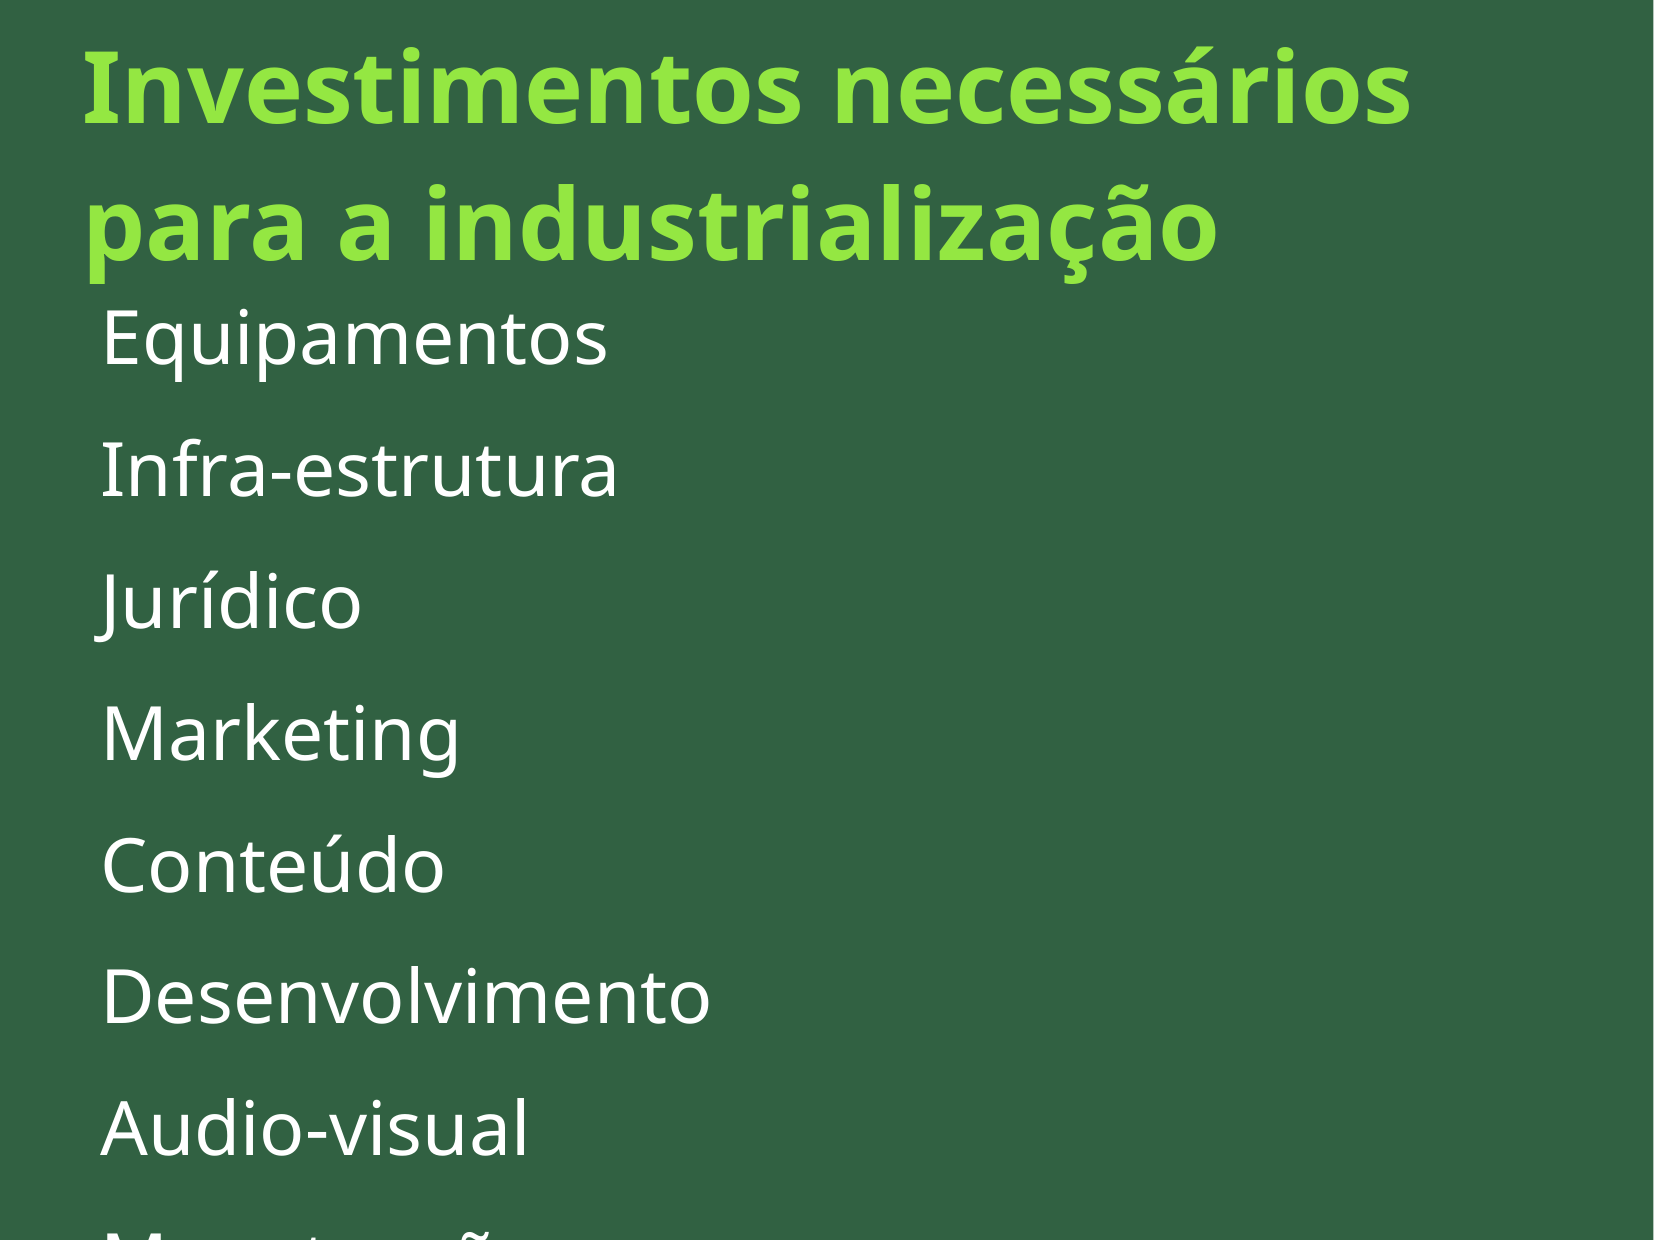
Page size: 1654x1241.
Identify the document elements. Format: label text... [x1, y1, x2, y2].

list Equipamentos Infra-estrutura Jurídico Marketing Conteúdo Desenvolvimento Audio-visual Manutenção [82, 284, 1571, 1188]
title Investimentos necessários para a industrialização [82, 36, 1571, 269]
